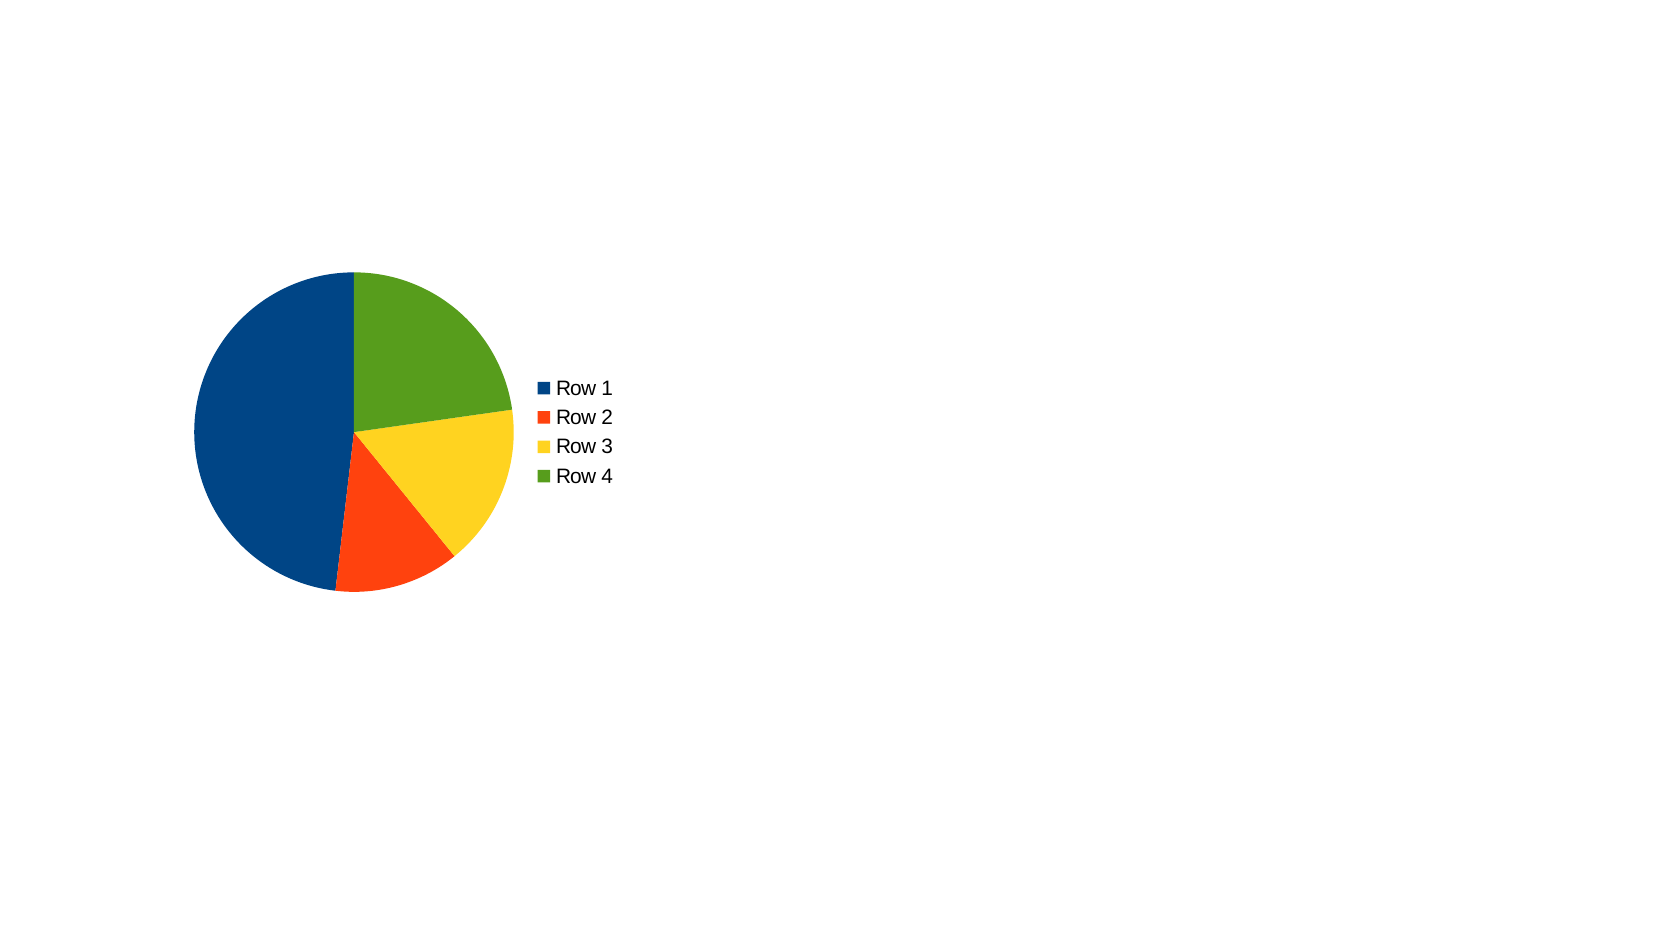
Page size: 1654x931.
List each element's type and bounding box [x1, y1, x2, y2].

chart [177, 265, 632, 599]
